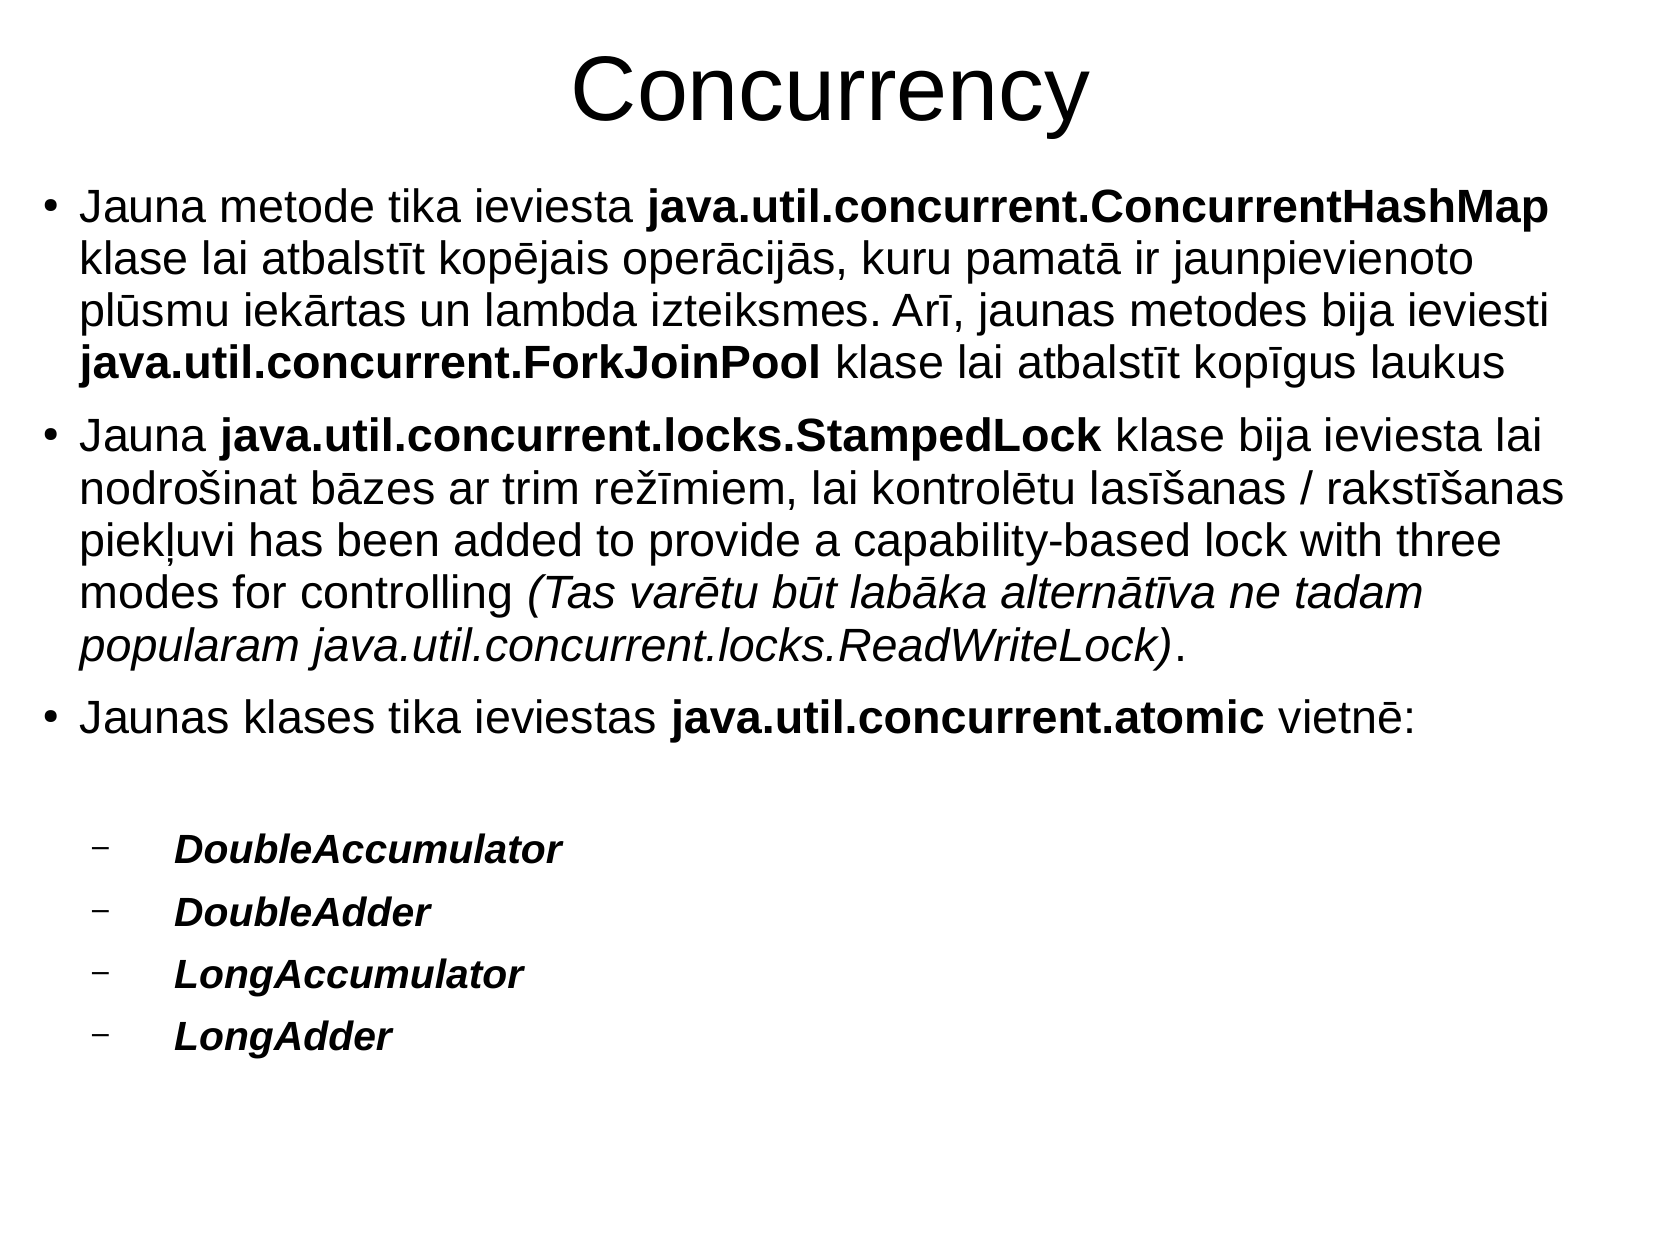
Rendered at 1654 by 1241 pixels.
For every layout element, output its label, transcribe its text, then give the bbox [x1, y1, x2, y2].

list Jauna metode tika ieviesta java.util.concurrent.ConcurrentHashMap klase lai atbalstīt kopējais operācijās, kuru pamatā ir jaunpievienoto plūsmu iekārtas un lambda izteiksmes. Arī, jaunas metodes bija ieviesti java.util.concurrent.ForkJoinPool klase lai atbalstīt kopīgus laukus Jauna java.util.concurrent.locks.StampedLock klase bija ieviesta lai nodrošinat bāzes ar trim režīmiem, lai kontrolētu lasīšanas / rakstīšanas piekļuvi has been added to provide a capability-based lock with three modes for controlling (Tas varētu būt labāka alternātīva ne tadam popularam java.util.concurrent.locks.ReadWriteLock). Jaunas klases tika ieviestas java.util.concurrent.atomic vietnē: DoubleAccumulator DoubleAdder LongAccumulator LongAdder [30, 180, 1636, 1066]
title Concurrency [86, 0, 1576, 180]
